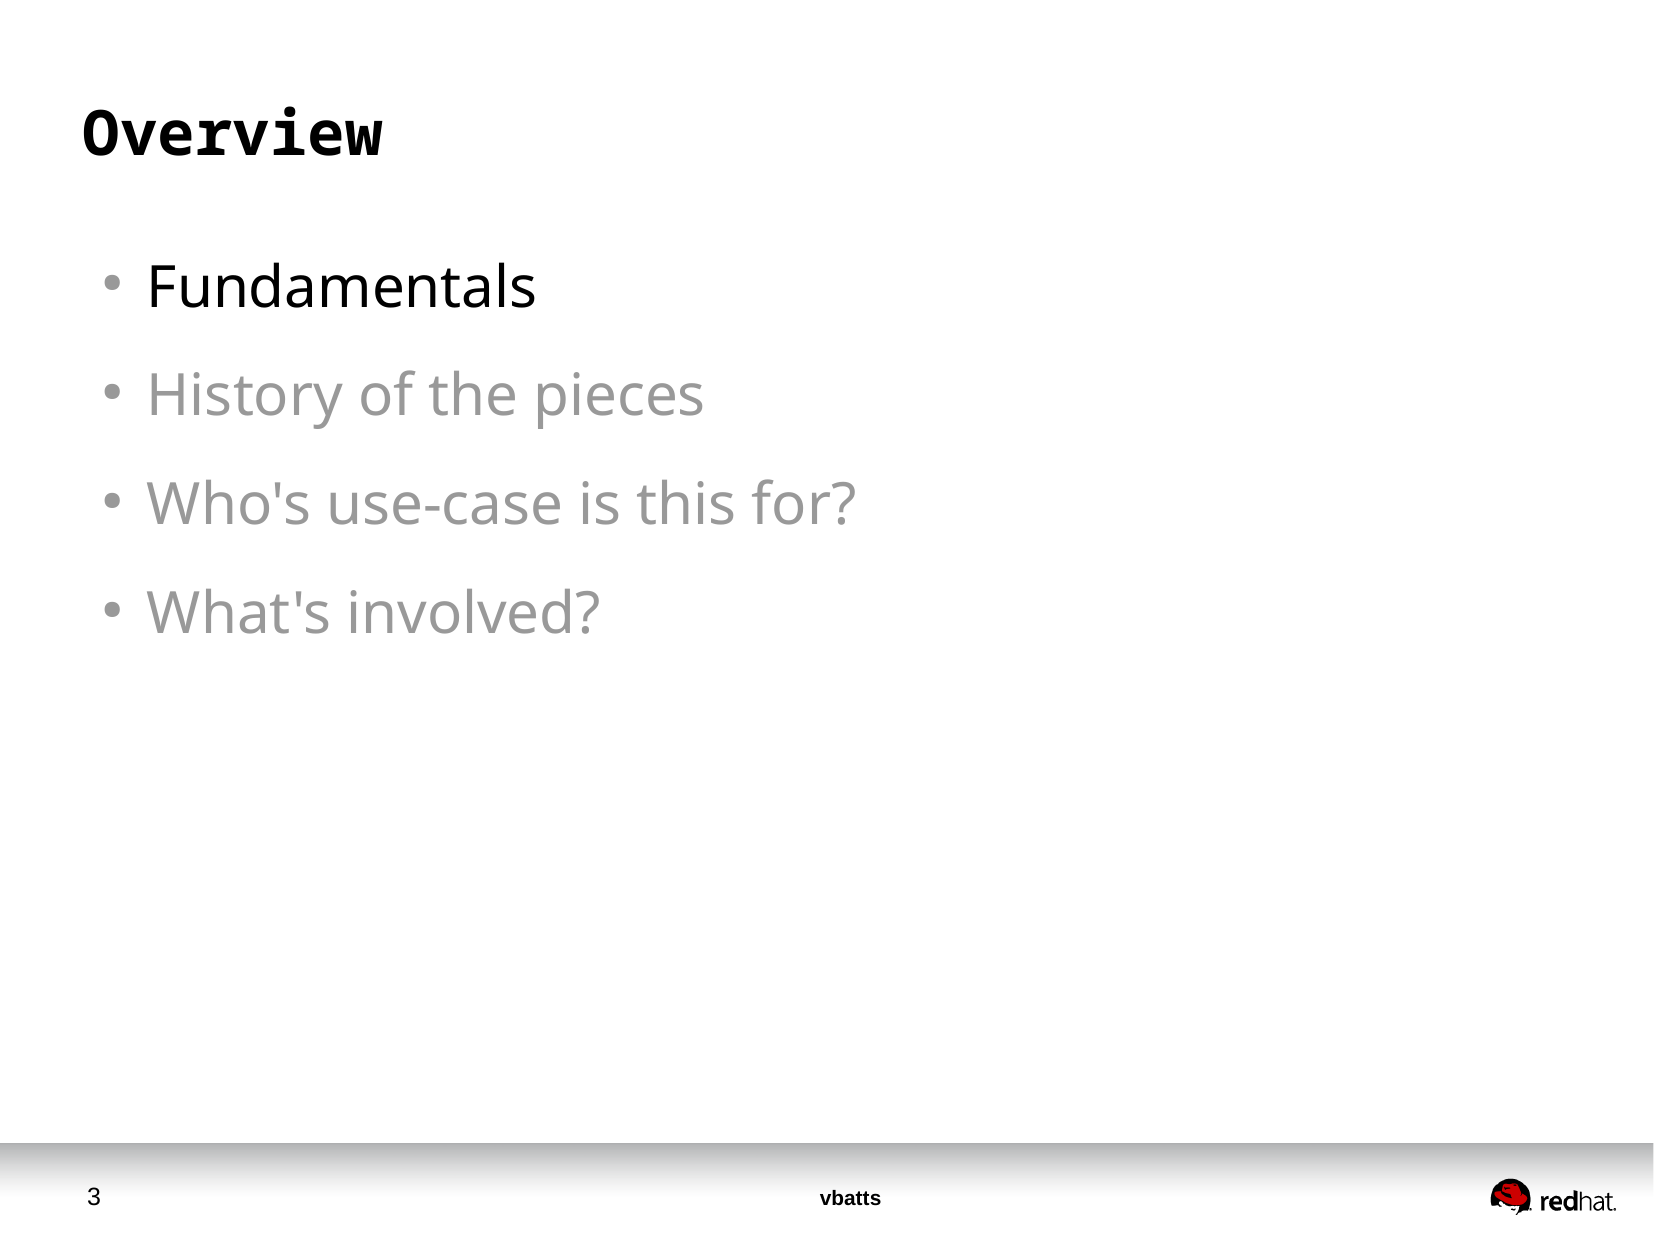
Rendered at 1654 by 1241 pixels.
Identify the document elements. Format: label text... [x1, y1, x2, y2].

picture [0, 1143, 1654, 1241]
list Fundamentals History of the pieces Who's use-case is this for? What's involved? [86, 244, 1576, 950]
title Overview [82, 37, 1571, 226]
